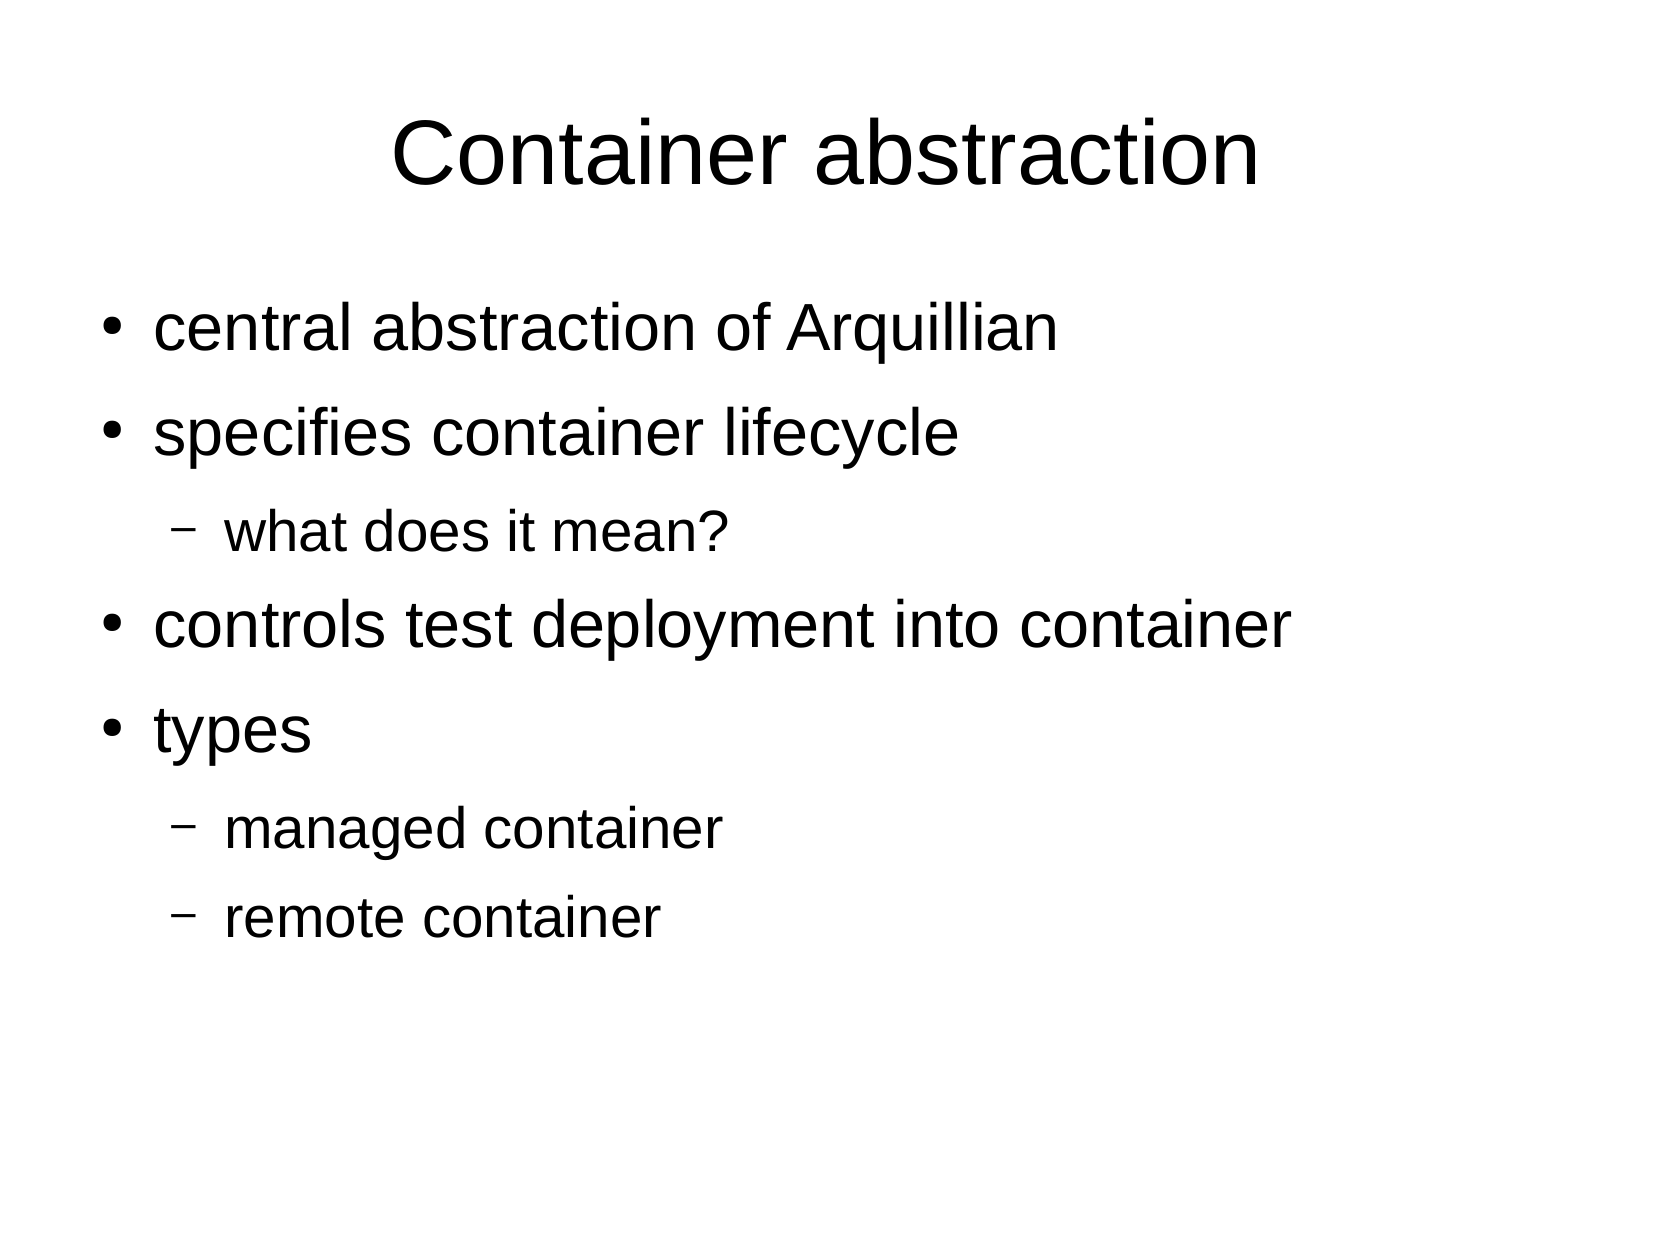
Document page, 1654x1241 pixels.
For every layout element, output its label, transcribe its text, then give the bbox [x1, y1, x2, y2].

title Container abstraction [82, 49, 1571, 257]
list central abstraction of Arquillian specifies container lifecycle what does it mean? controls test deployment into container types managed container remote container [82, 290, 1538, 1010]
